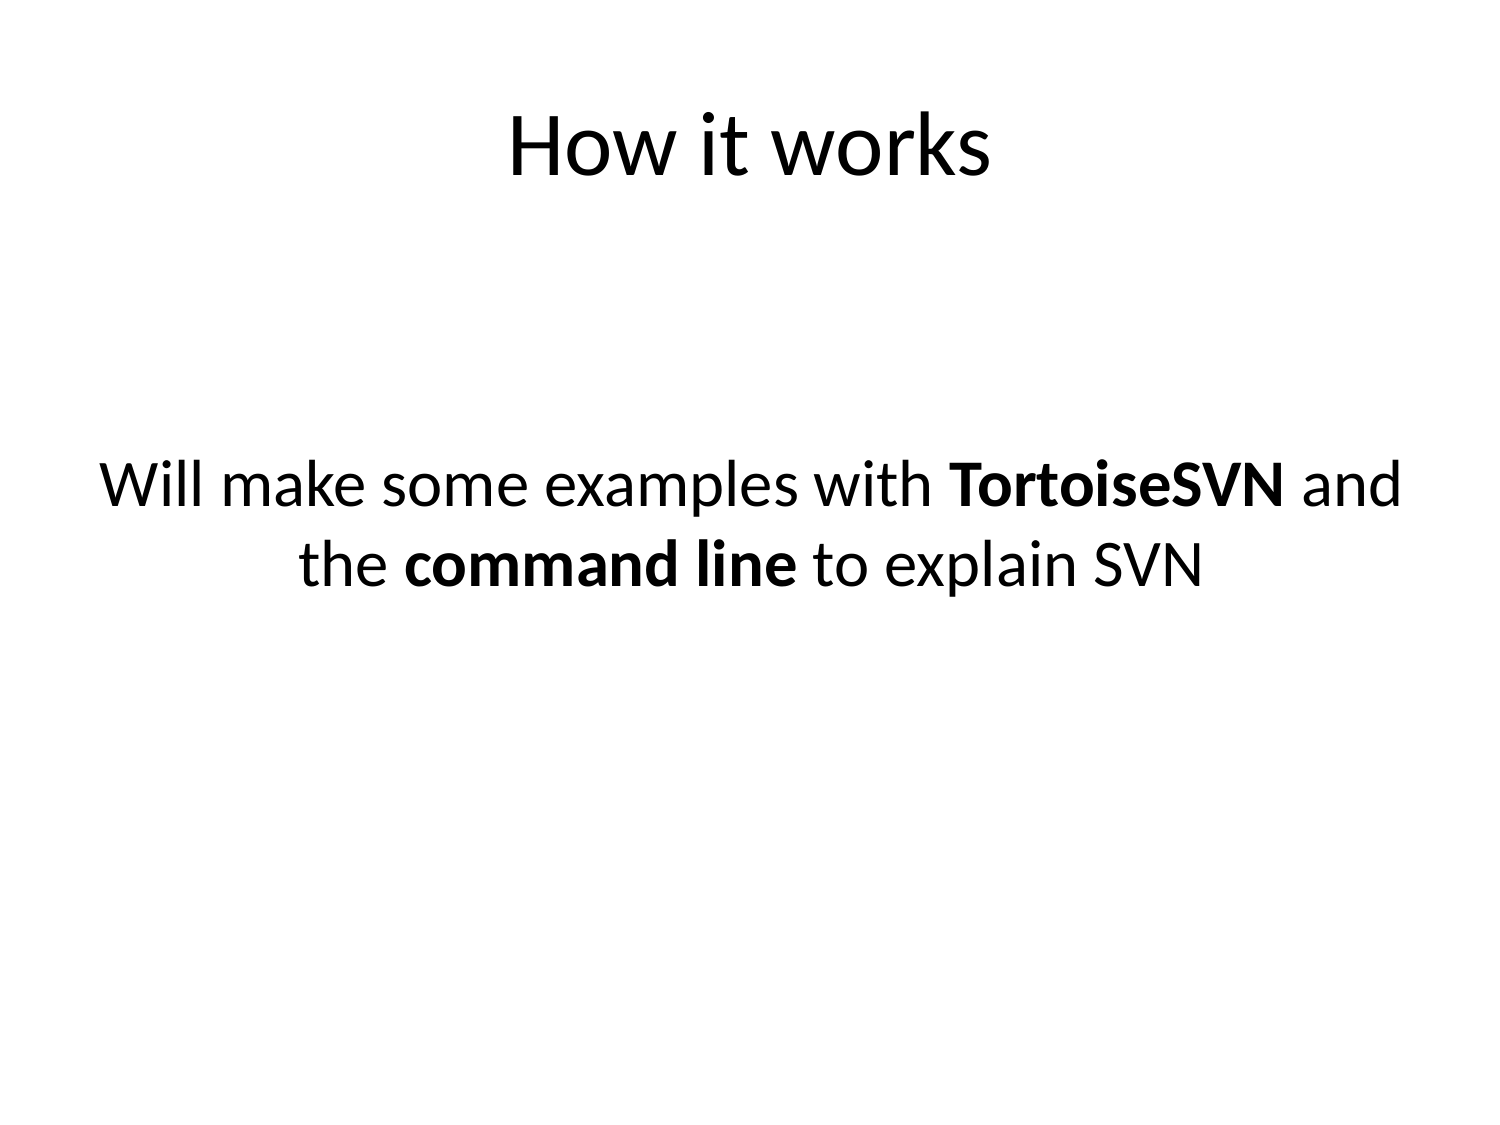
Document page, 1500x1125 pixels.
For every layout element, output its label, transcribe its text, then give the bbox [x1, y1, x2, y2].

list Will make some examples with TortoiseSVN and the command line to explain SVN [76, 432, 1427, 864]
title How it works [75, 45, 1426, 233]
